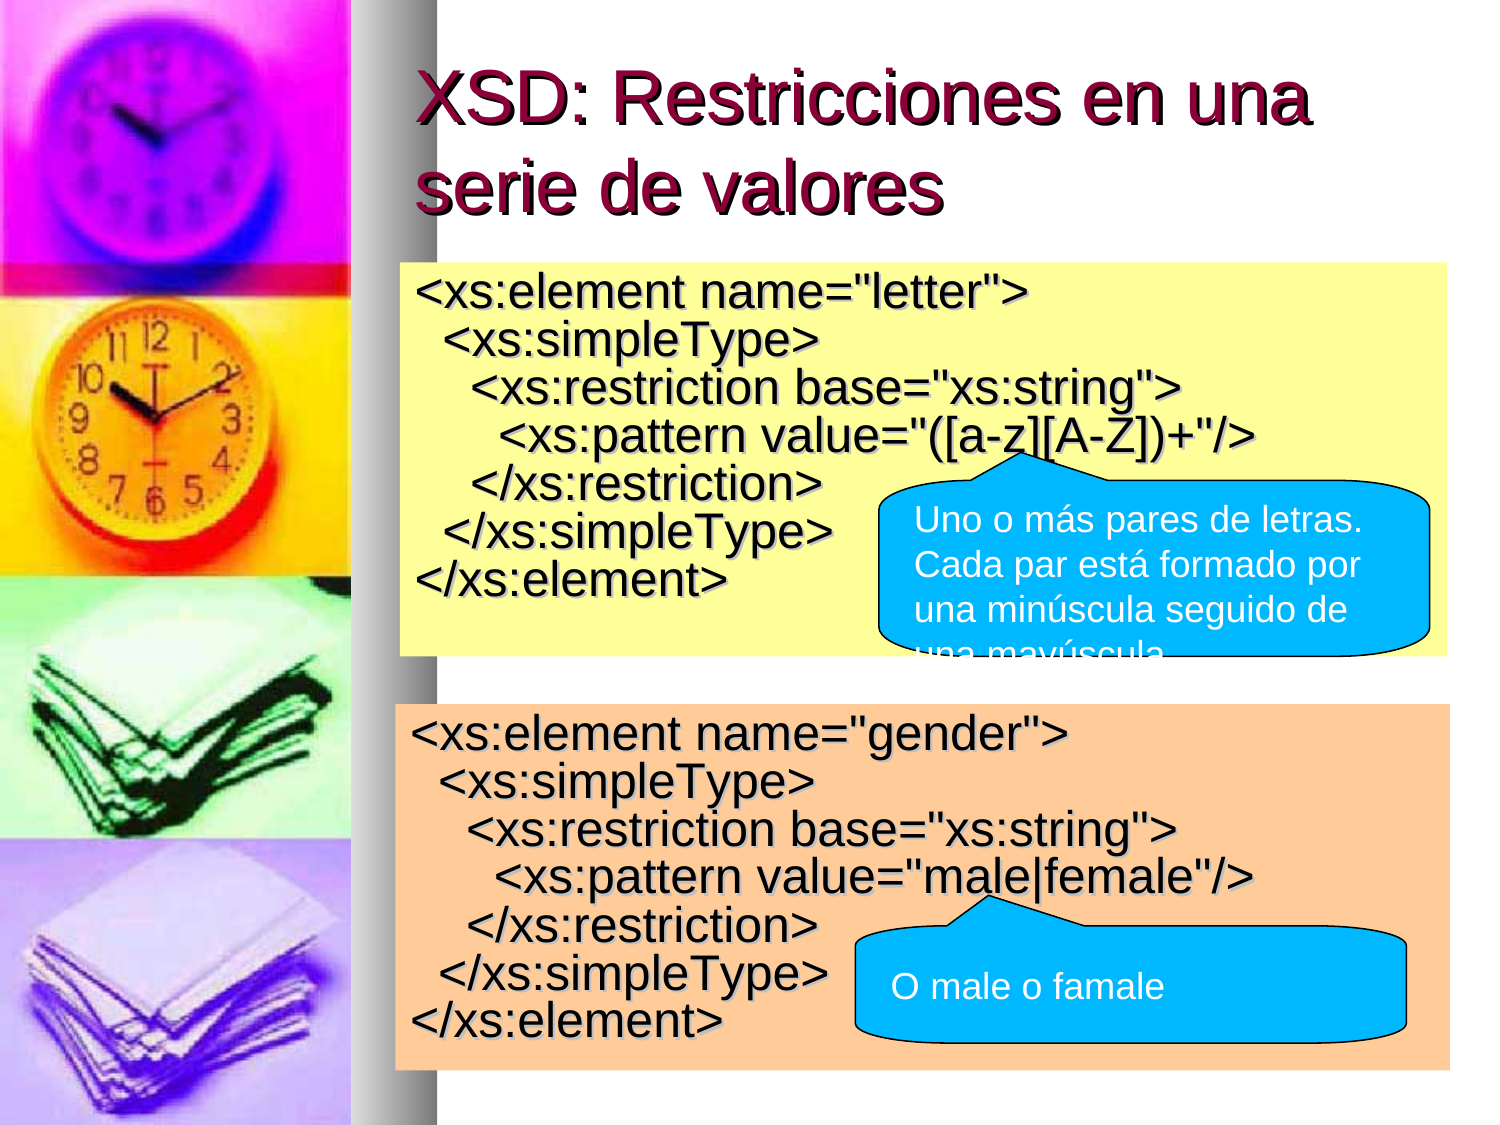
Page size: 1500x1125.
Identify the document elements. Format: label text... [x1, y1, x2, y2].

text_box O male o famale [855, 895, 1407, 1044]
text_box Uno o más pares de letras. Cada par está formado por una minúscula seguido de una mayúscula [878, 452, 1430, 657]
picture [0, 0, 351, 1125]
title XSD: Restricciones en una serie de valores [399, 37, 1450, 238]
list <xs:element name="gender"> <xs:simpleType> <xs:restriction base="xs:string"> <xs:pattern value="male|female"/> </xs:restriction> </xs:simpleType> </xs:element> [395, 704, 1450, 1071]
list <xs:element name="letter"> <xs:simpleType> <xs:restriction base="xs:string"> <xs:pattern value="([a-z][A-Z])+"/> </xs:restriction> </xs:simpleType> </xs:element> [399, 262, 1447, 657]
